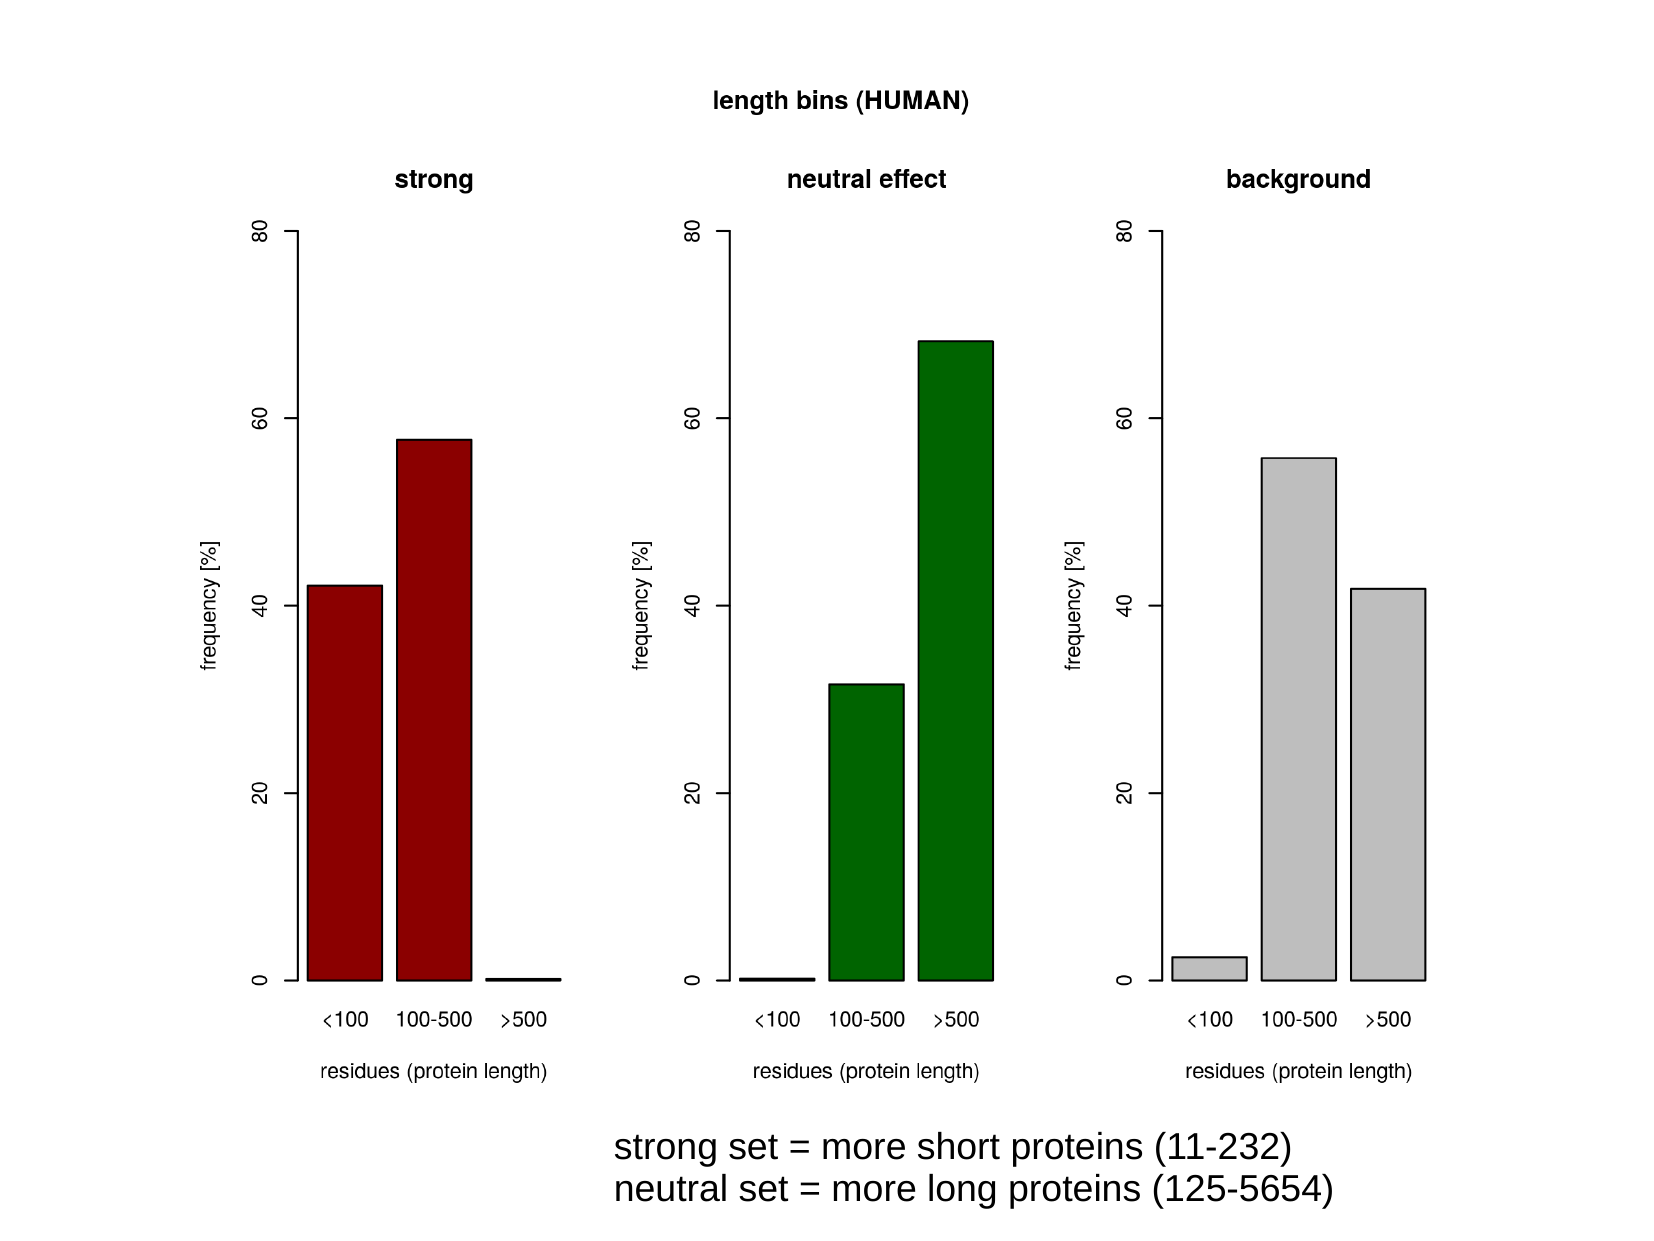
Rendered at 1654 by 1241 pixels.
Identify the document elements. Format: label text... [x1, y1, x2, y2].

text_box strong set = more short proteins (11-232) neutral set = more long proteins (125-5654) [599, 1117, 1361, 1217]
picture [192, 74, 1489, 1111]
